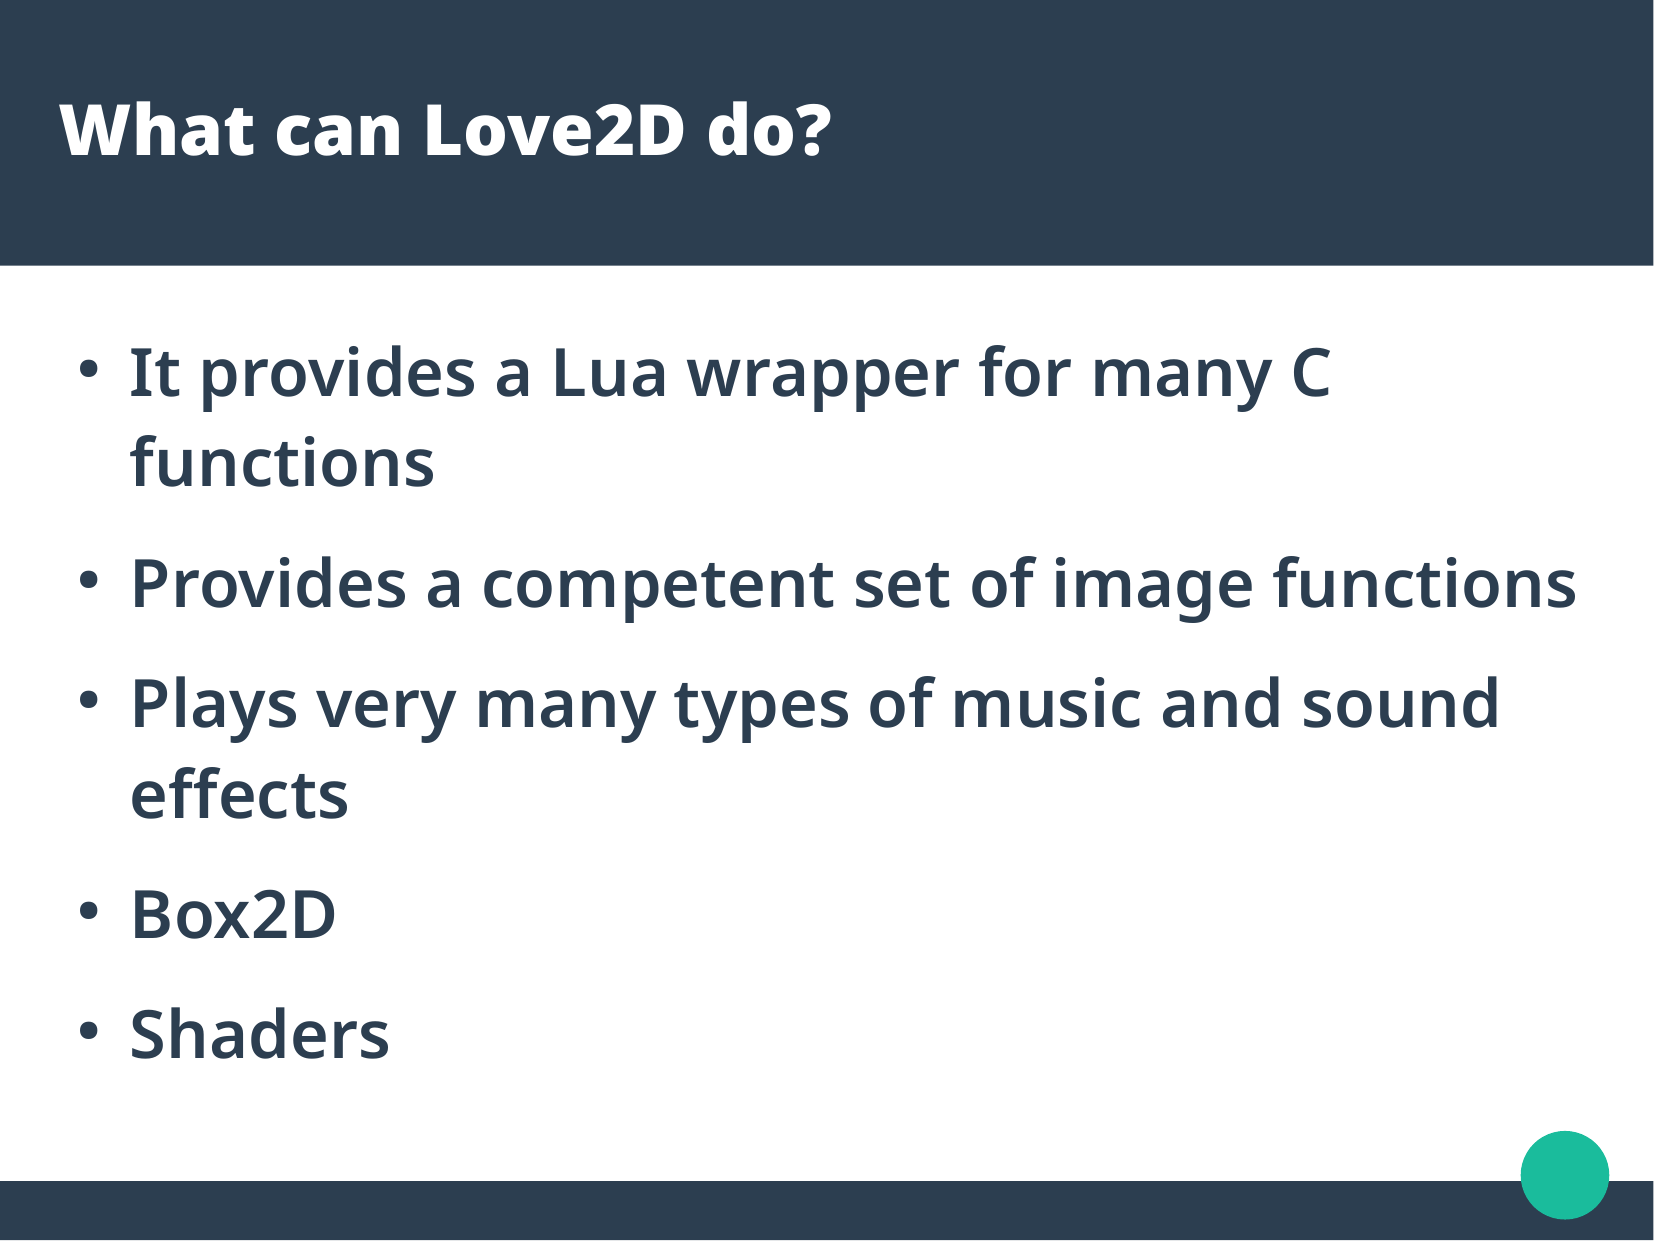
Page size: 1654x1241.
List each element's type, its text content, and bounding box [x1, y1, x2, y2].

title What can Love2D do? [59, 49, 1595, 207]
list It provides a Lua wrapper for many C functions Provides a competent set of image functions Plays very many types of music and sound effects Box2D Shaders [59, 324, 1595, 1152]
